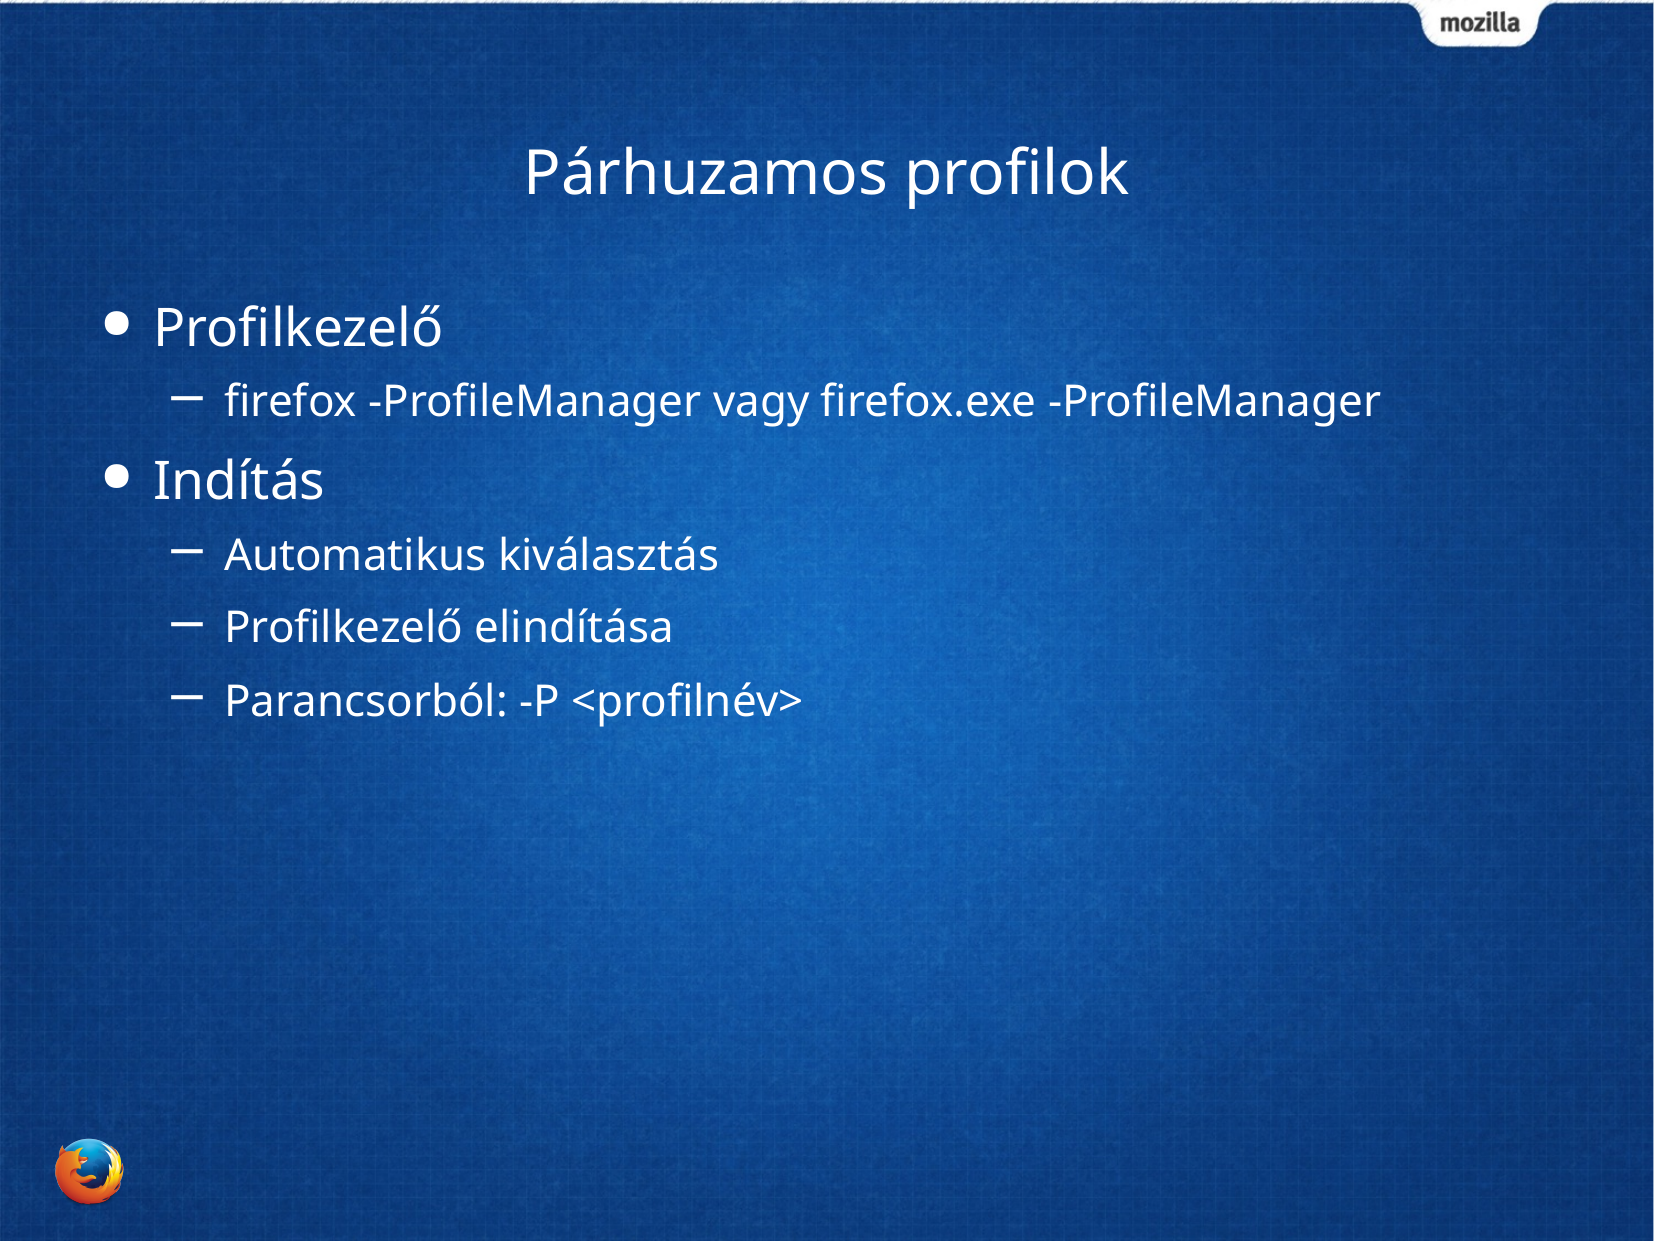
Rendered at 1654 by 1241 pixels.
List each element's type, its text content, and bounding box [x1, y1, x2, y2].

picture [0, 0, 1654, 1241]
title Párhuzamos profilok [82, 49, 1571, 257]
list Profilkezelő firefox -ProfileManager vagy firefox.exe -ProfileManager Indítás Automatikus kiválasztás Profilkezelő elindítása Parancsorból: -P <profilnév> [82, 289, 1571, 1108]
